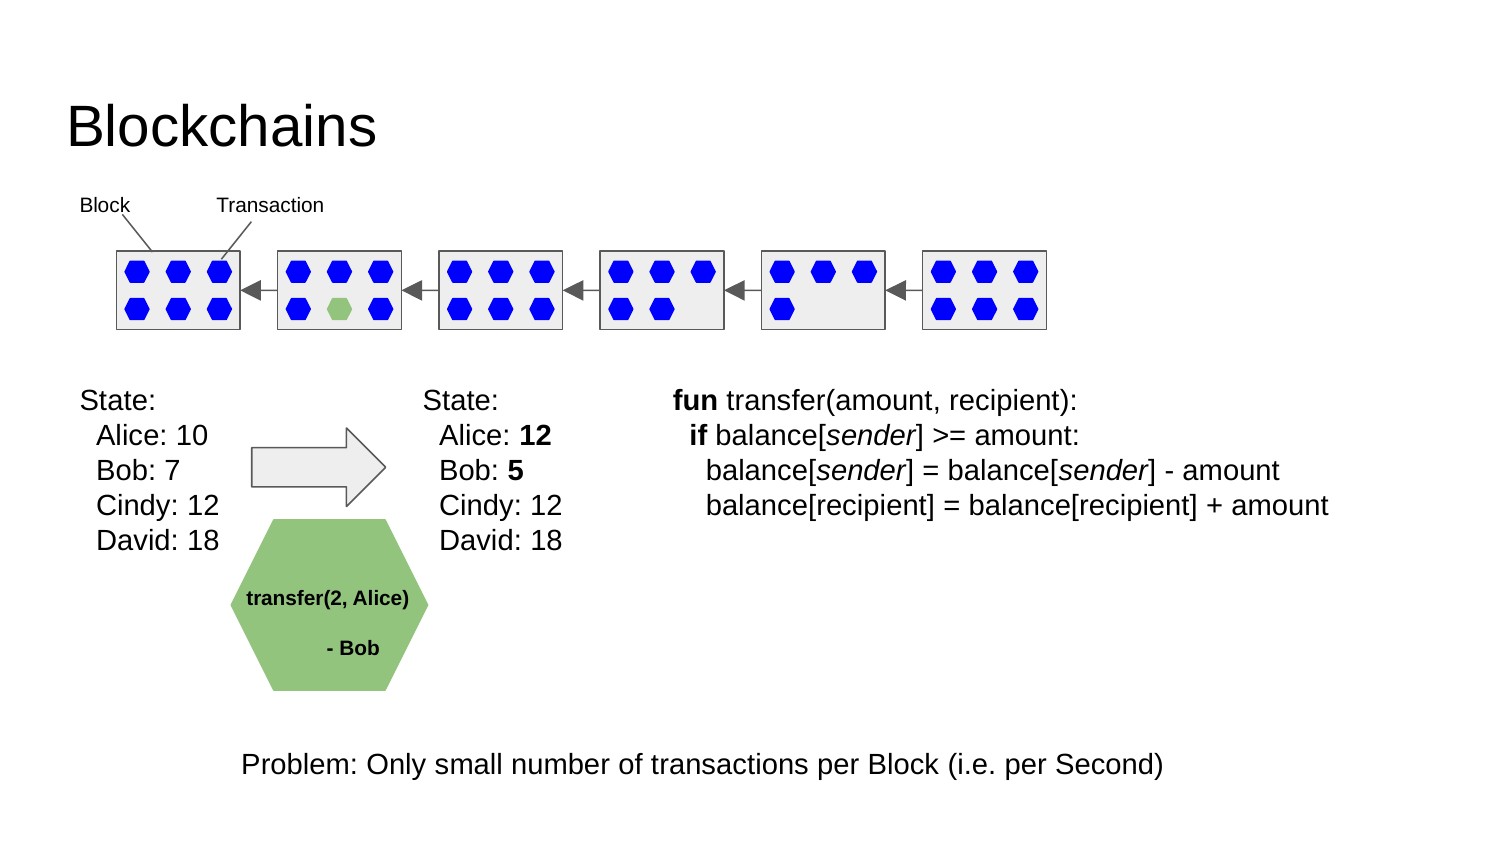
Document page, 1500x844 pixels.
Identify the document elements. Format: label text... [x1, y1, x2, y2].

text_box Block [64, 176, 161, 226]
title Blockchains [51, 72, 1449, 167]
text_box [249, 519, 410, 569]
text_box [600, 251, 724, 330]
text_box [922, 251, 1047, 330]
text_box [116, 251, 241, 330]
text_box [277, 251, 402, 330]
text_box [251, 428, 386, 507]
text_box [761, 251, 886, 330]
text_box Problem: Only small number of transactions per Block (i.e. per Second) [147, 730, 1259, 824]
text_box fun transfer(amount, recipient): if balance[sender] >= amount: balance[sender] = balance[sender] - amount balance[recipient] = balance[recipient] + amount [657, 366, 1354, 581]
text_box Transaction [201, 177, 347, 227]
text_box State: Alice: 12 Bob: 5 Cindy: 12 David: 18 [407, 366, 594, 569]
text_box [438, 251, 563, 330]
text_box [248, 640, 411, 691]
text_box transfer(2, Alice) - Bob [231, 569, 428, 640]
text_box State: Alice: 10 Bob: 7 Cindy: 12 David: 18 [64, 366, 251, 569]
